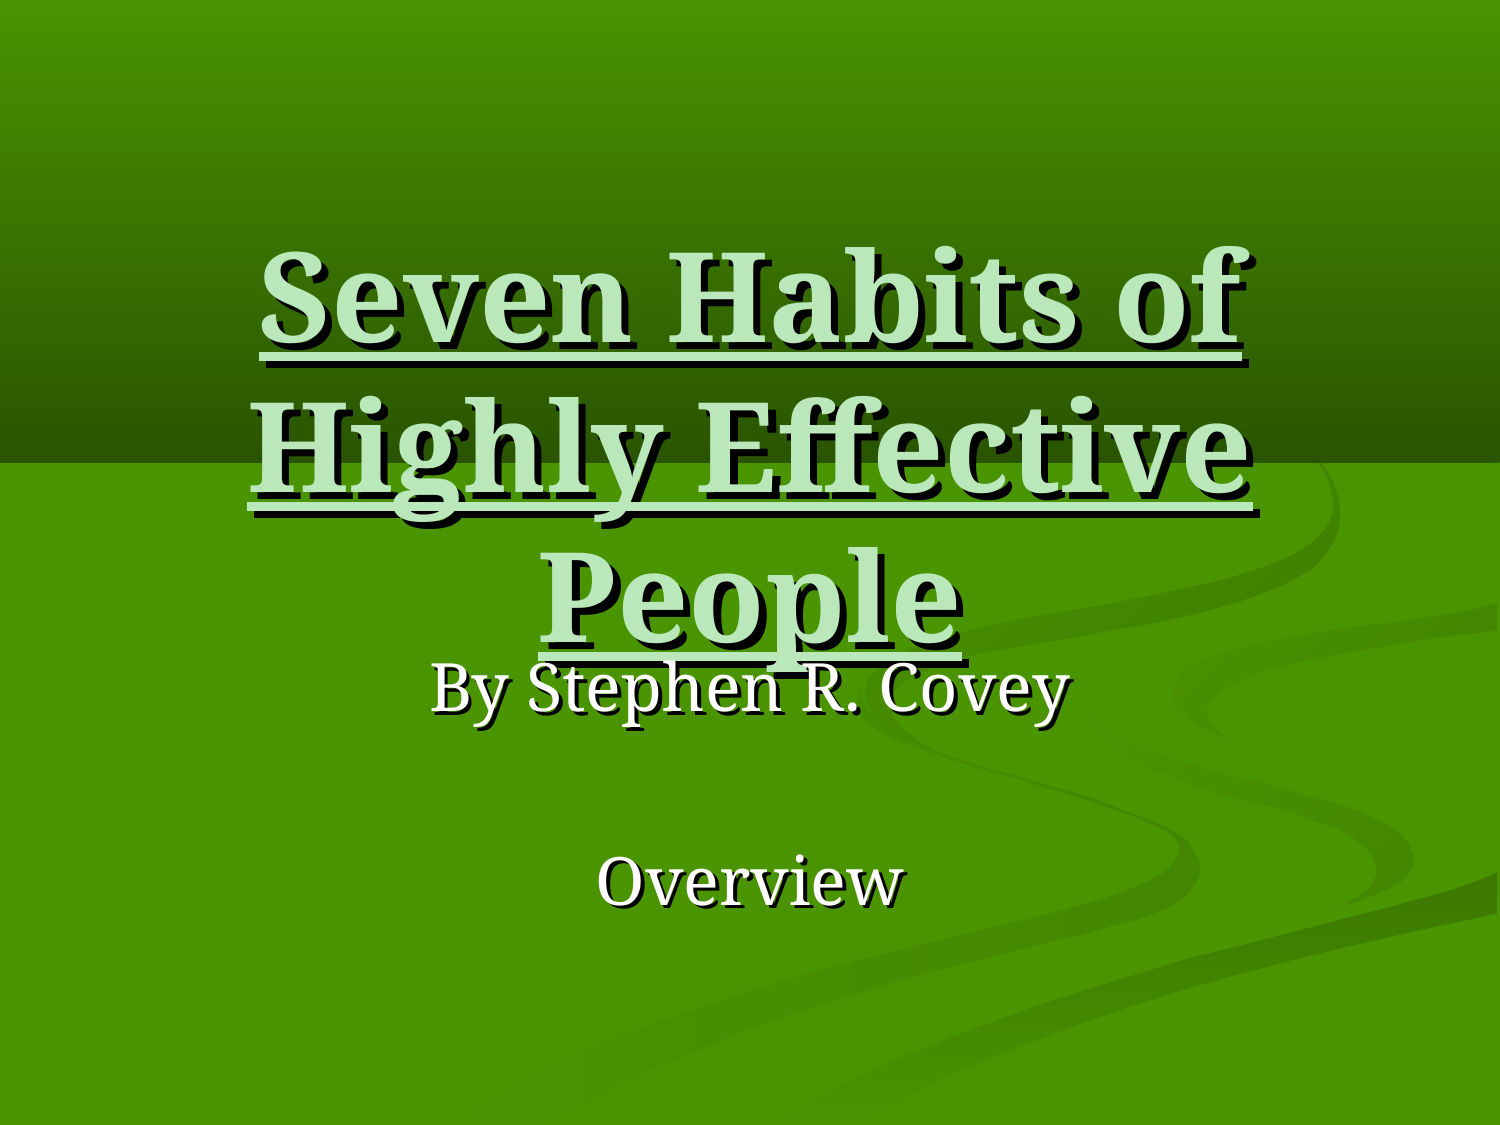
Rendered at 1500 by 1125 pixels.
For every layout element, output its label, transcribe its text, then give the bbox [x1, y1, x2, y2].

title Seven Habits of Highly Effective People [112, 209, 1388, 676]
subtitle By Stephen R. Covey Overview [225, 637, 1276, 927]
